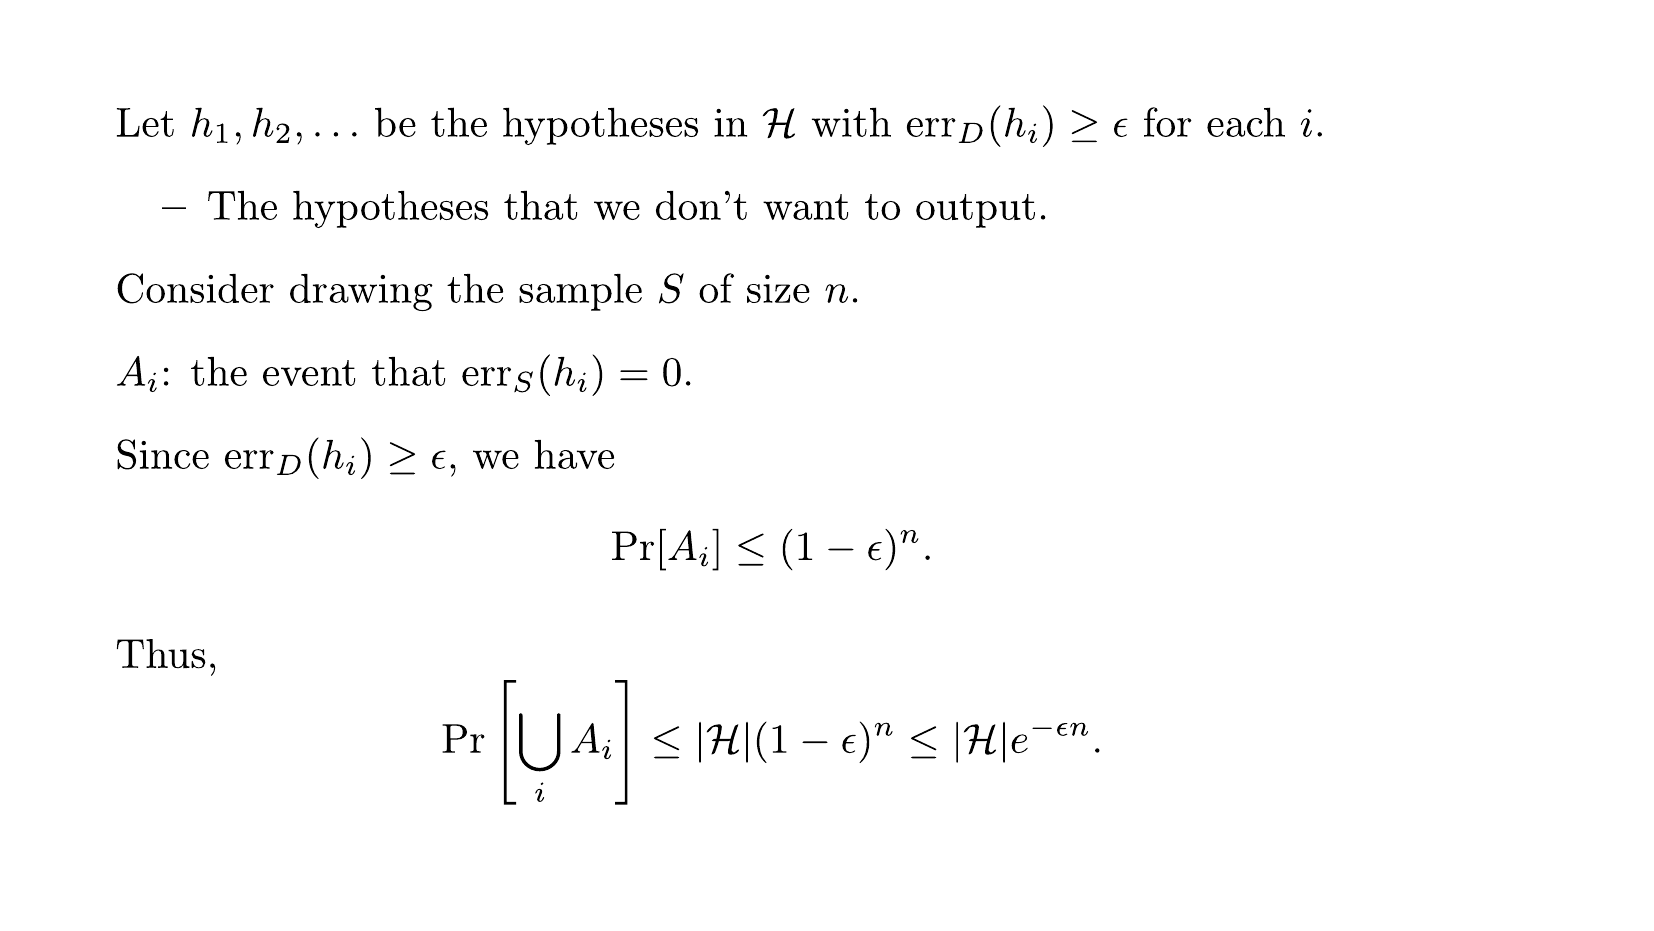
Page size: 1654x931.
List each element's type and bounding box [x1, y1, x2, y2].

picture [73, 105, 1322, 805]
